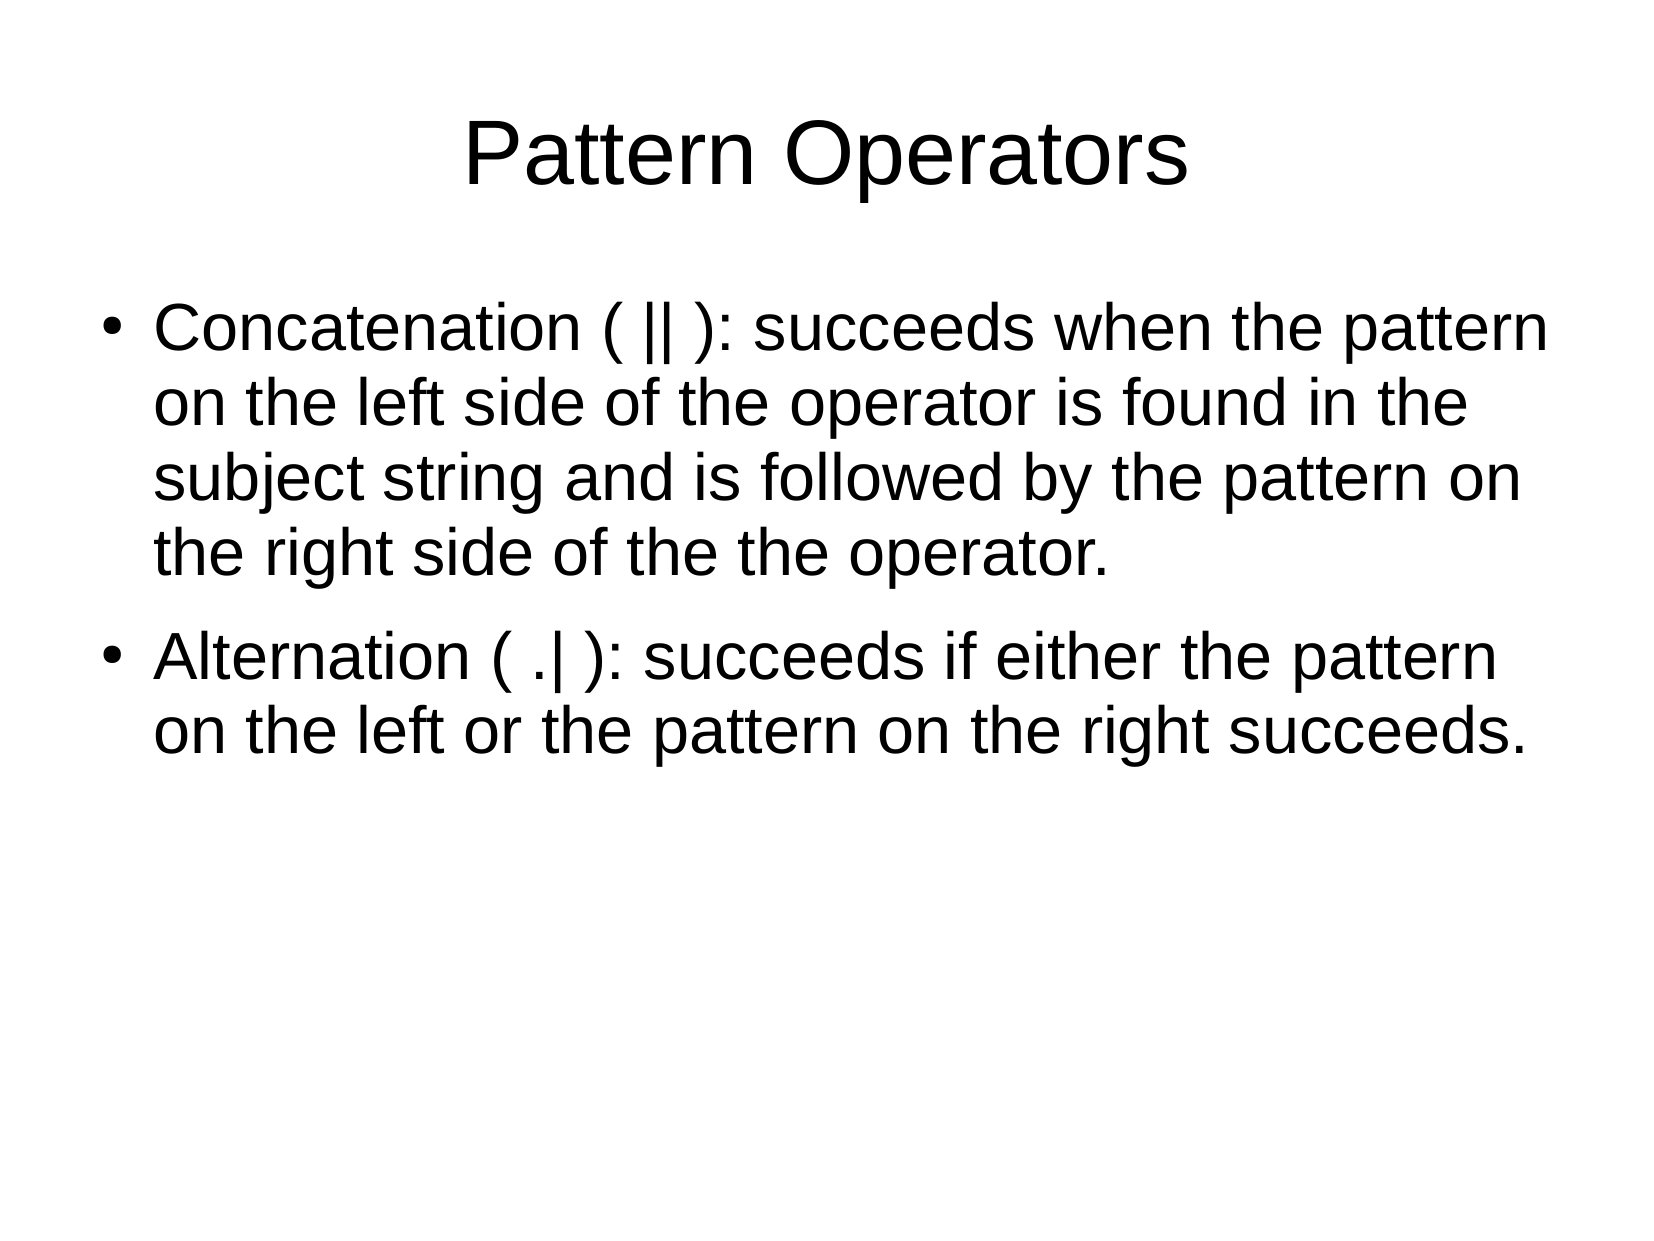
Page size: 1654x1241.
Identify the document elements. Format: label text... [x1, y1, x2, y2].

title Pattern Operators [82, 49, 1571, 257]
list Concatenation ( || ): succeeds when the pattern on the left side of the operator is found in the subject string and is followed by the pattern on the right side of the the operator. Alternation ( .| ): succeeds if either the pattern on the left or the pattern on the right succeeds. [82, 290, 1571, 1010]
